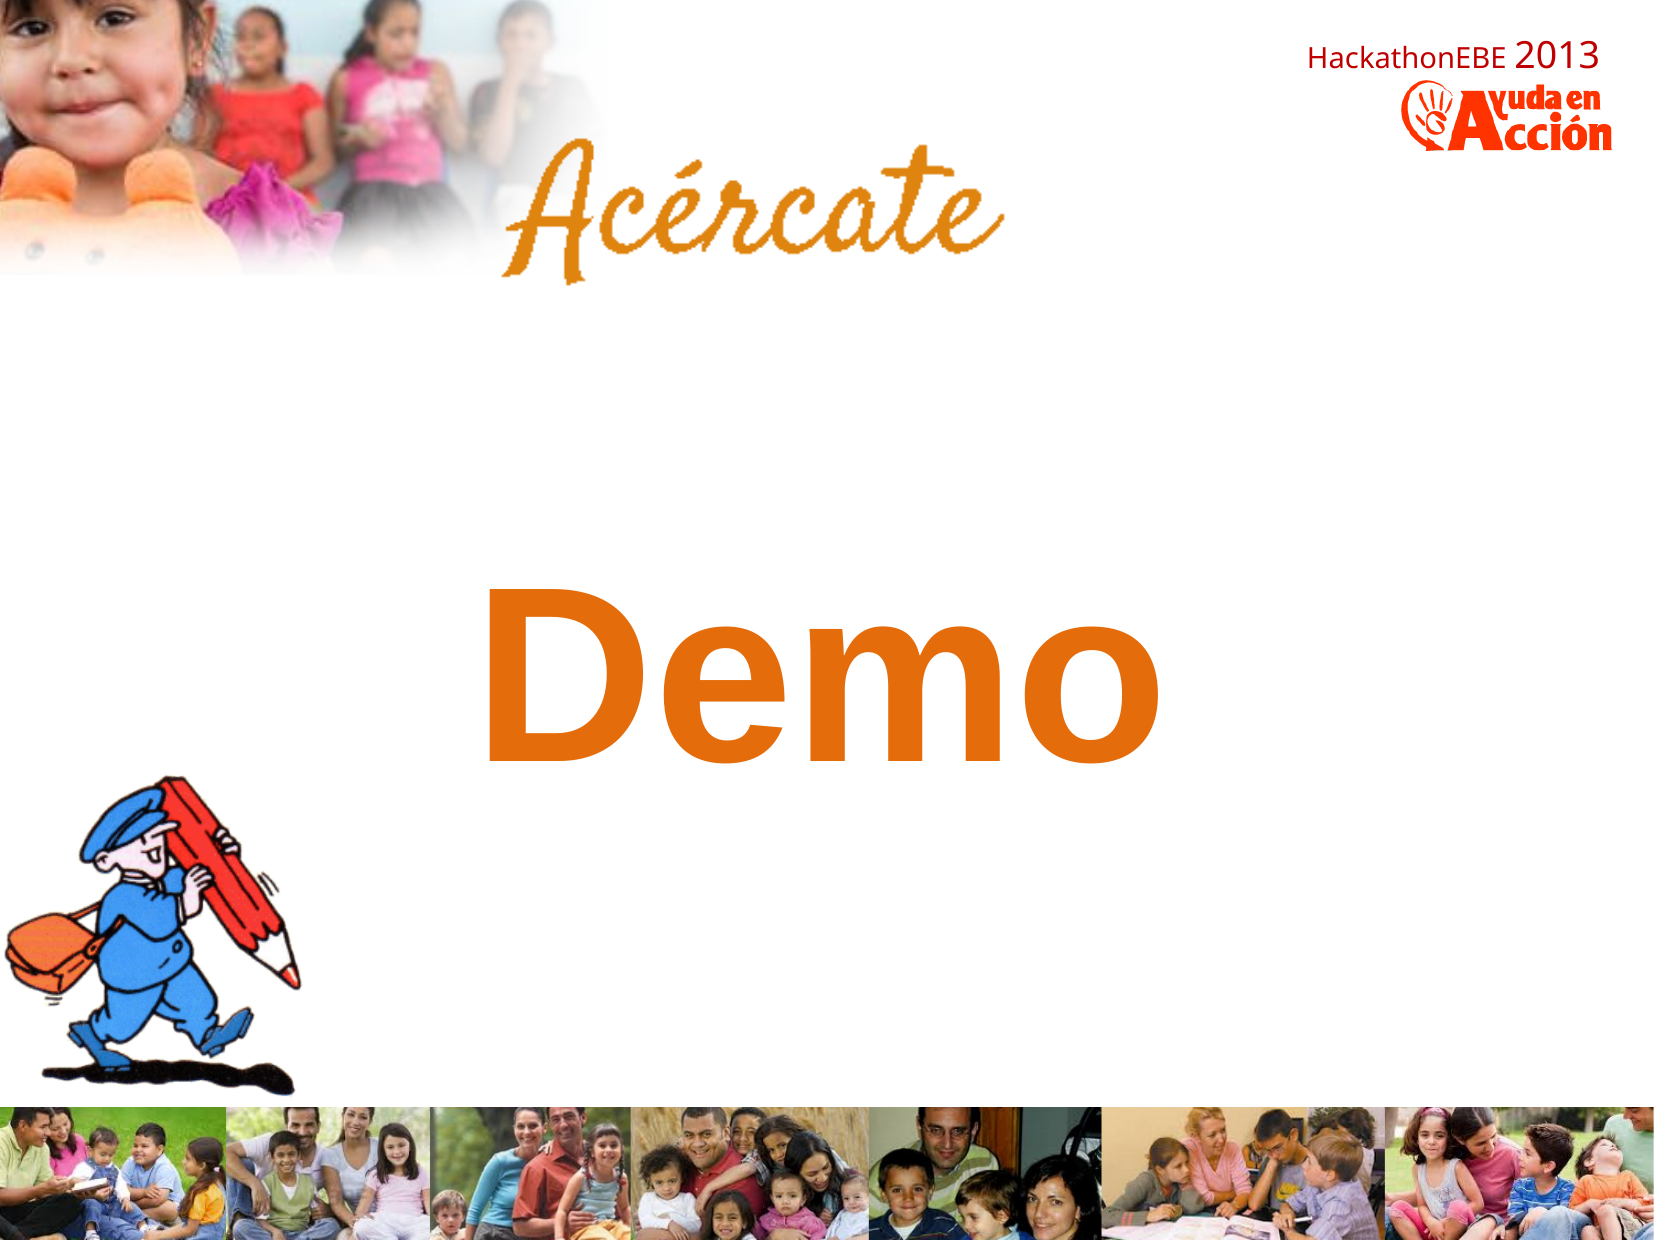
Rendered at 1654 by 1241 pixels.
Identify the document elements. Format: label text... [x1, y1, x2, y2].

picture [0, 1107, 1654, 1241]
text_box HackathonEBE 2013 [496, 0, 1601, 107]
picture [0, 0, 1612, 313]
picture [0, 772, 307, 1101]
text_box Demo [458, 503, 1654, 819]
